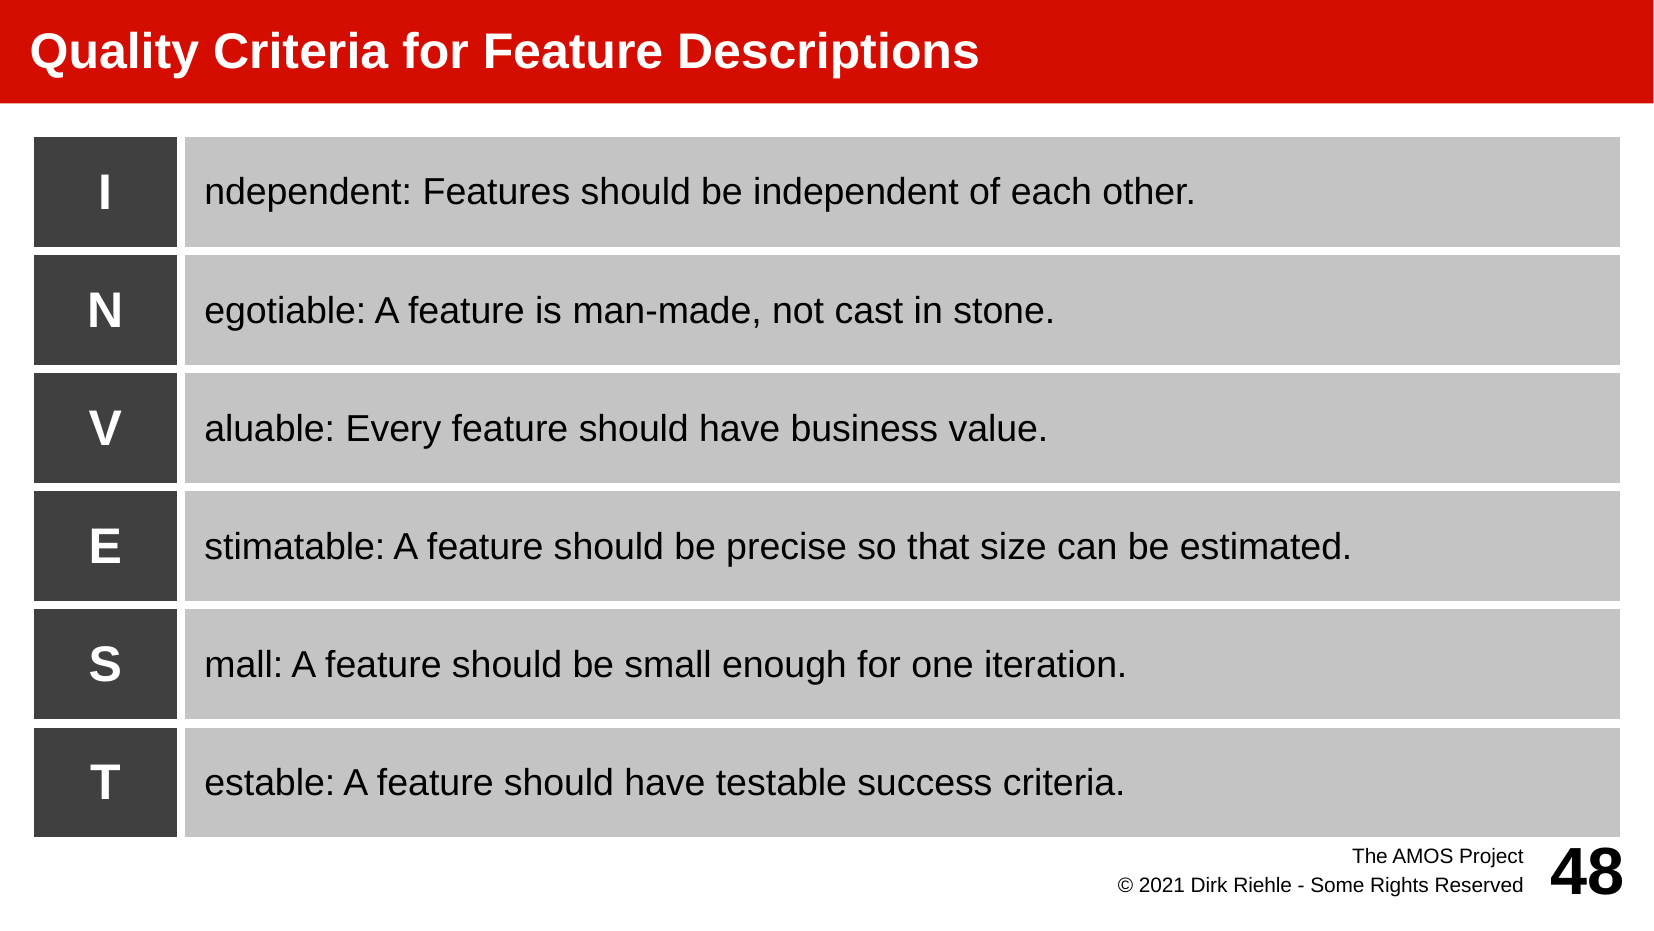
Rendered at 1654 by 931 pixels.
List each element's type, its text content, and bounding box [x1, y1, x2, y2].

table_cell T [34, 728, 177, 837]
table_cell egotiable: A feature is man-made, not cast in stone. [185, 255, 1620, 365]
table_header I [34, 137, 177, 247]
table_cell N [34, 255, 177, 365]
title Quality Criteria for Feature Descriptions [0, 0, 1654, 104]
table_cell S [34, 609, 177, 719]
table_cell aluable: Every feature should have business value. [185, 373, 1620, 483]
table_cell estable: A feature should have testable success criteria. [185, 728, 1620, 837]
table_cell E [34, 491, 177, 601]
table_header ndependent: Features should be independent of each other. [185, 137, 1620, 247]
table_cell stimatable: A feature should be precise so that size can be estimated. [185, 491, 1620, 601]
table_cell V [34, 373, 177, 483]
table_cell mall: A feature should be small enough for one iteration. [185, 609, 1620, 719]
